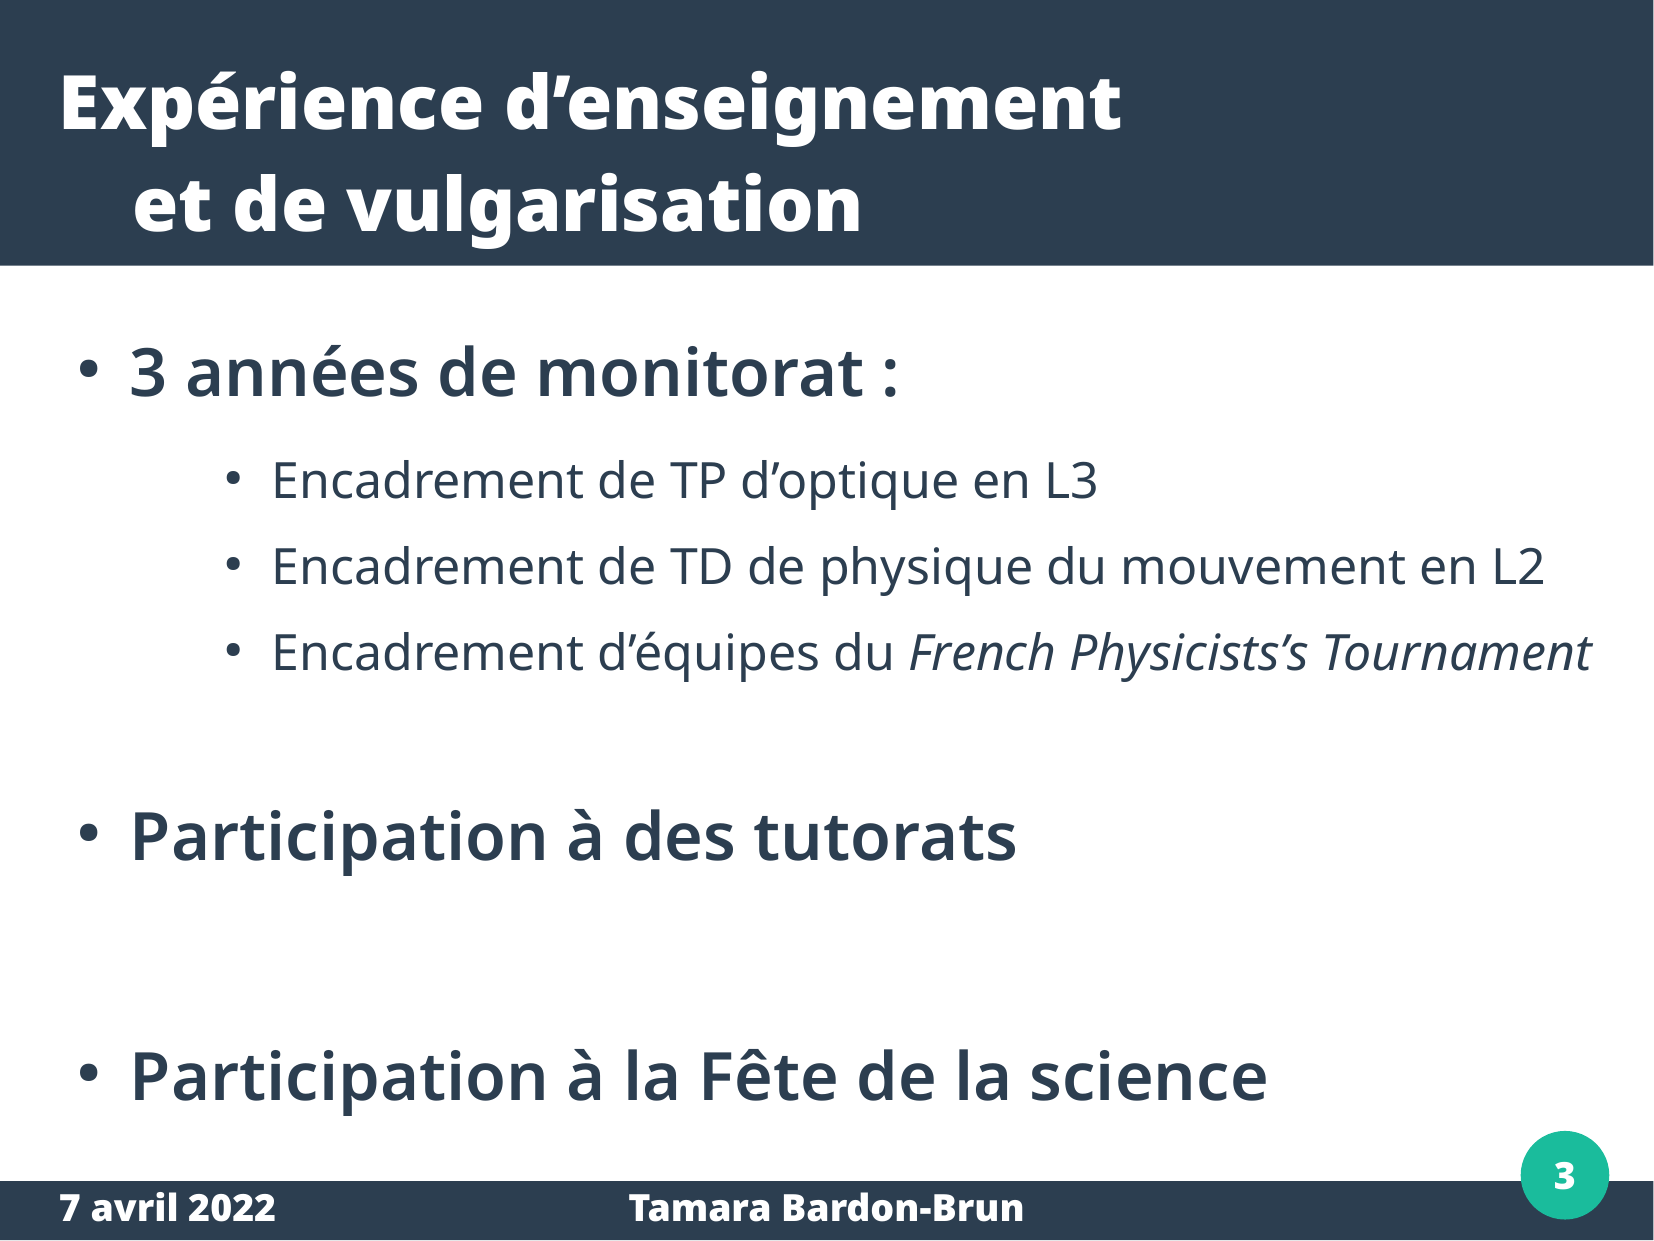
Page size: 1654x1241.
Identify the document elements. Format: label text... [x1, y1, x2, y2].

list 3 années de monitorat : Encadrement de TP d’optique en L3 Encadrement de TD de physique du mouvement en L2 Encadrement d’équipes du French Physicists’s Tournament Participation à des tutorats Participation à la Fête de la science [59, 324, 1595, 1152]
title Expérience d’enseignement et de vulgarisation [59, 49, 1595, 207]
